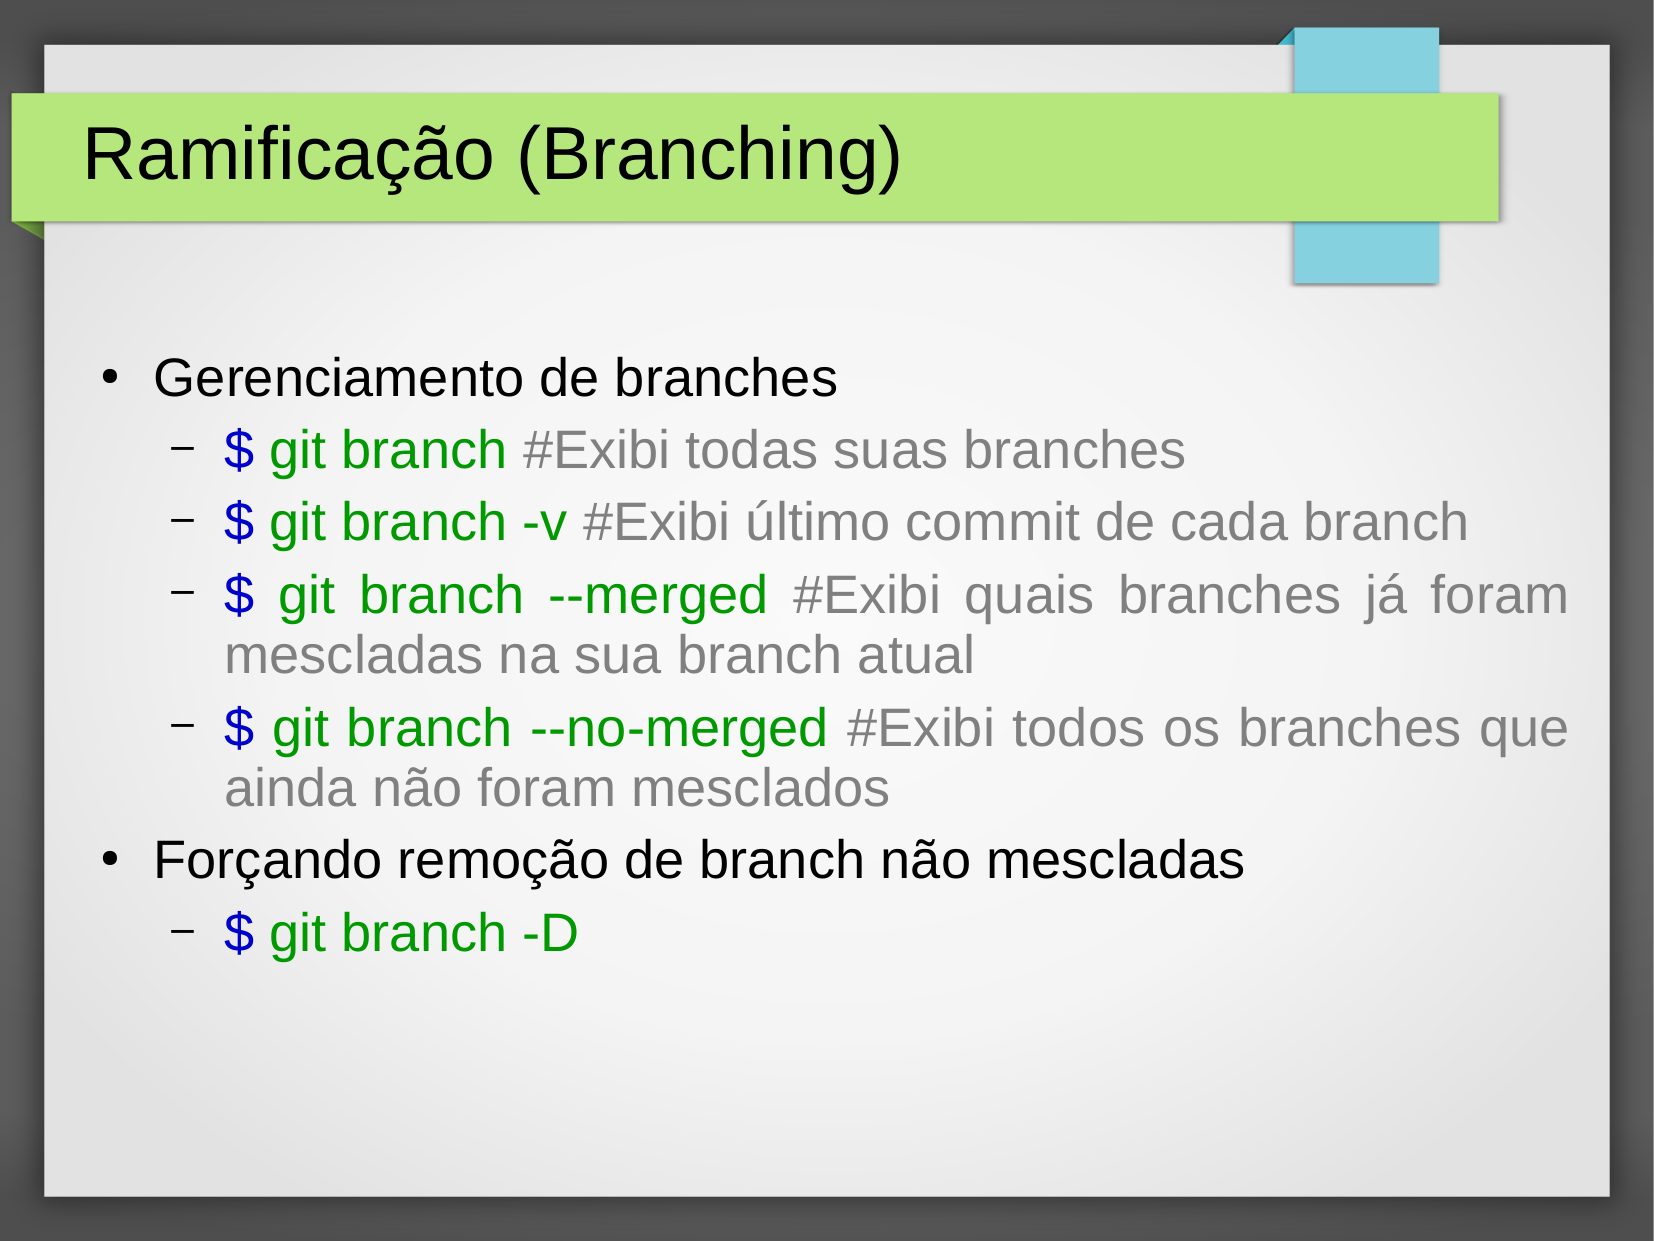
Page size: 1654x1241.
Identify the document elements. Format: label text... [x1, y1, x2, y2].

list Gerenciamento de branches $ git branch #Exibi todas suas branches $ git branch -v #Exibi último commit de cada branch $ git branch --merged #Exibi quais branches já foram mescladas na sua branch atual $ git branch --no-merged #Exibi todos os branches que ainda não foram mesclados Forçando remoção de branch não mescladas $ git branch -D [82, 295, 1571, 1015]
title Ramificação (Branching) [82, 94, 1264, 213]
picture [0, 0, 1654, 1241]
